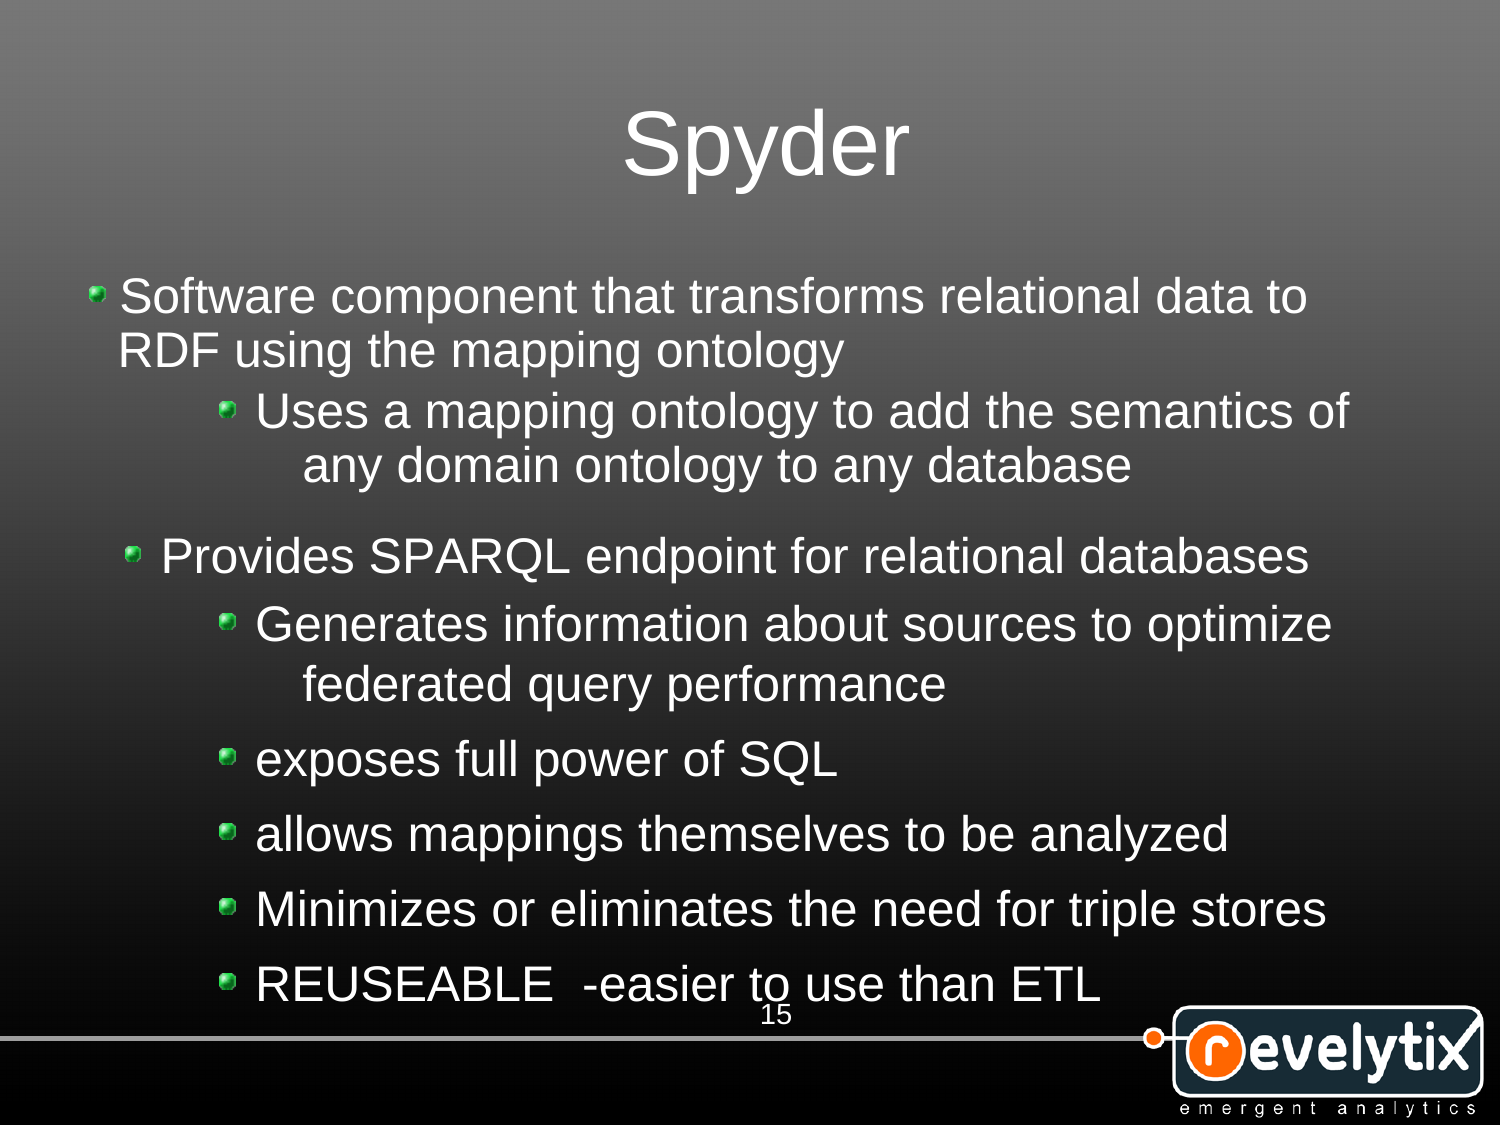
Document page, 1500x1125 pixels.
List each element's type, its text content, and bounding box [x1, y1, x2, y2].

picture [0, 0, 1500, 1125]
title Spyder [75, 45, 1426, 233]
list Software component that transforms relational data to RDF using the mapping ontology Uses a mapping ontology to add the semantics of any domain ontology to any database Provides SPARQL endpoint for relational databases Generates information about sources to optimize federated query performance exposes full power of SQL allows mappings themselves to be analyzed Minimizes or eliminates the need for triple stores REUSEABLE -easier to use than ETL [75, 262, 1426, 1125]
